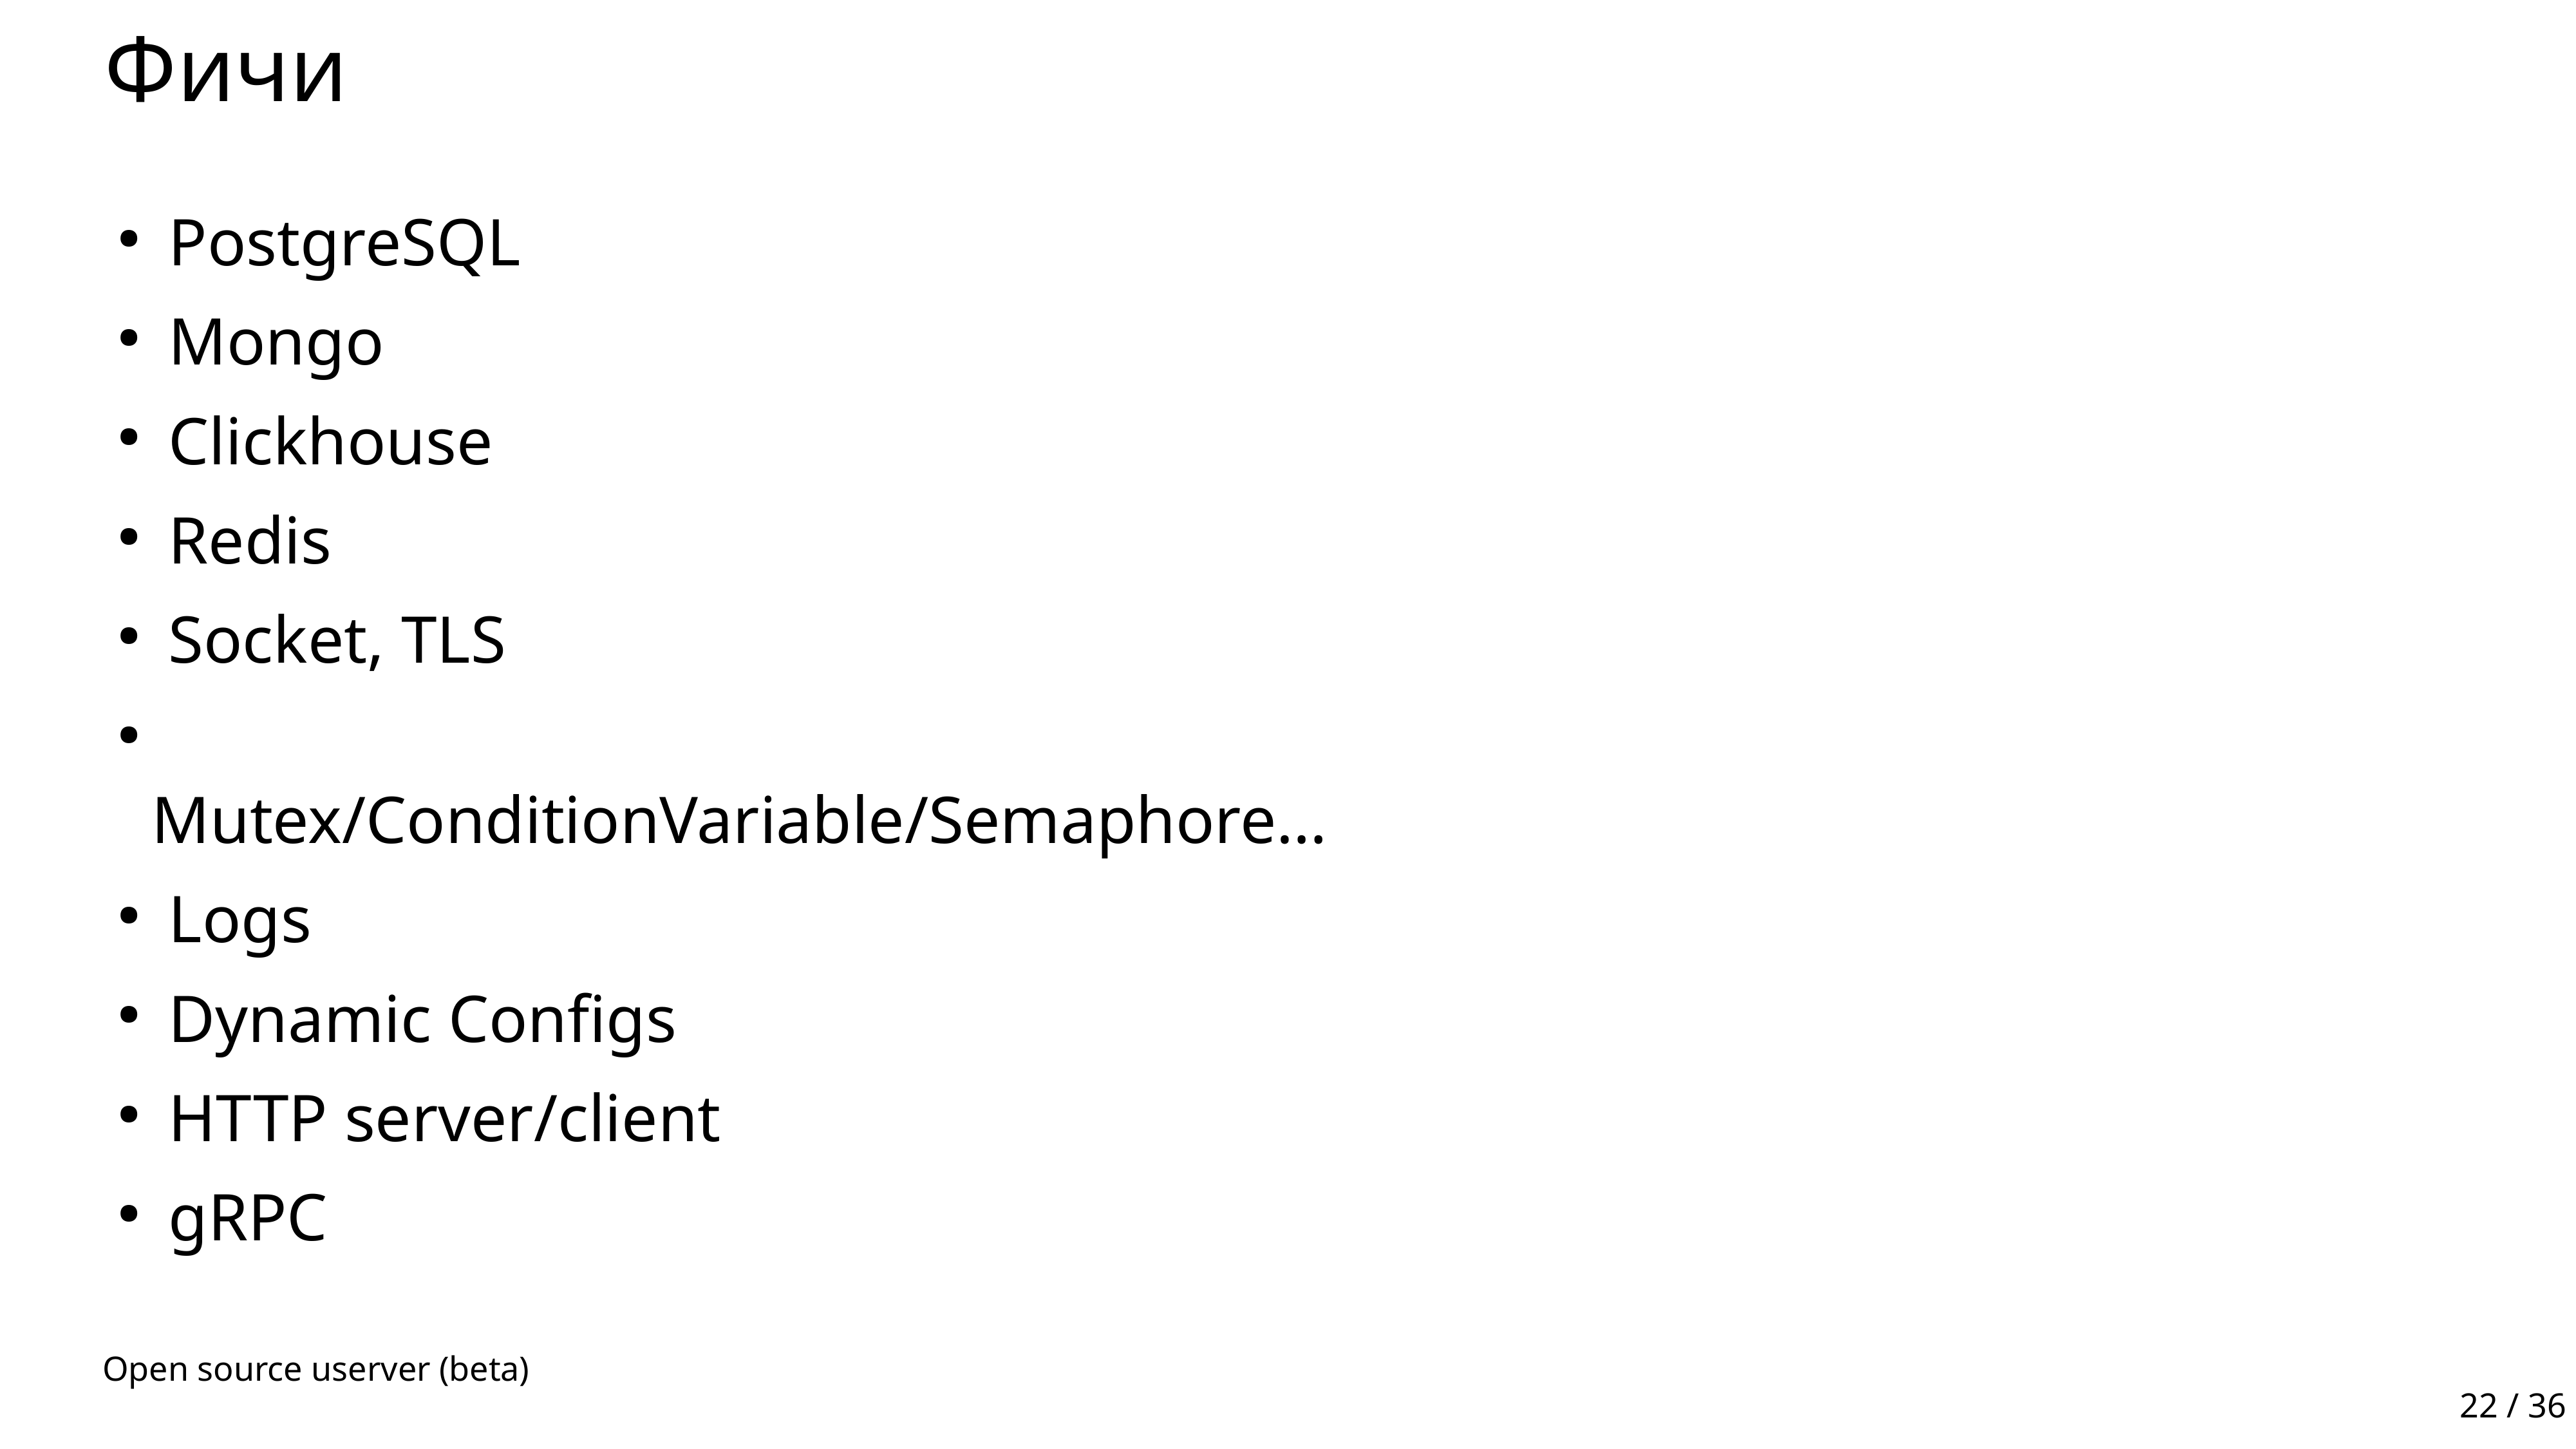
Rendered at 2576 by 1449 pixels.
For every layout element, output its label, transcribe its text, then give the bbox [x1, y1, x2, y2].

list Open source userver (beta) [93, 1338, 1190, 1393]
list <number> / 36 [1479, 1376, 2576, 1431]
list PostgreSQL Mongo Clickhouse Redis Socket, TLS Mutex/ConditionVariable/Semaphore… Logs Dynamic Configs HTTP server/client gRPC [97, 193, 1343, 1361]
title Фичи [95, 19, 2576, 155]
